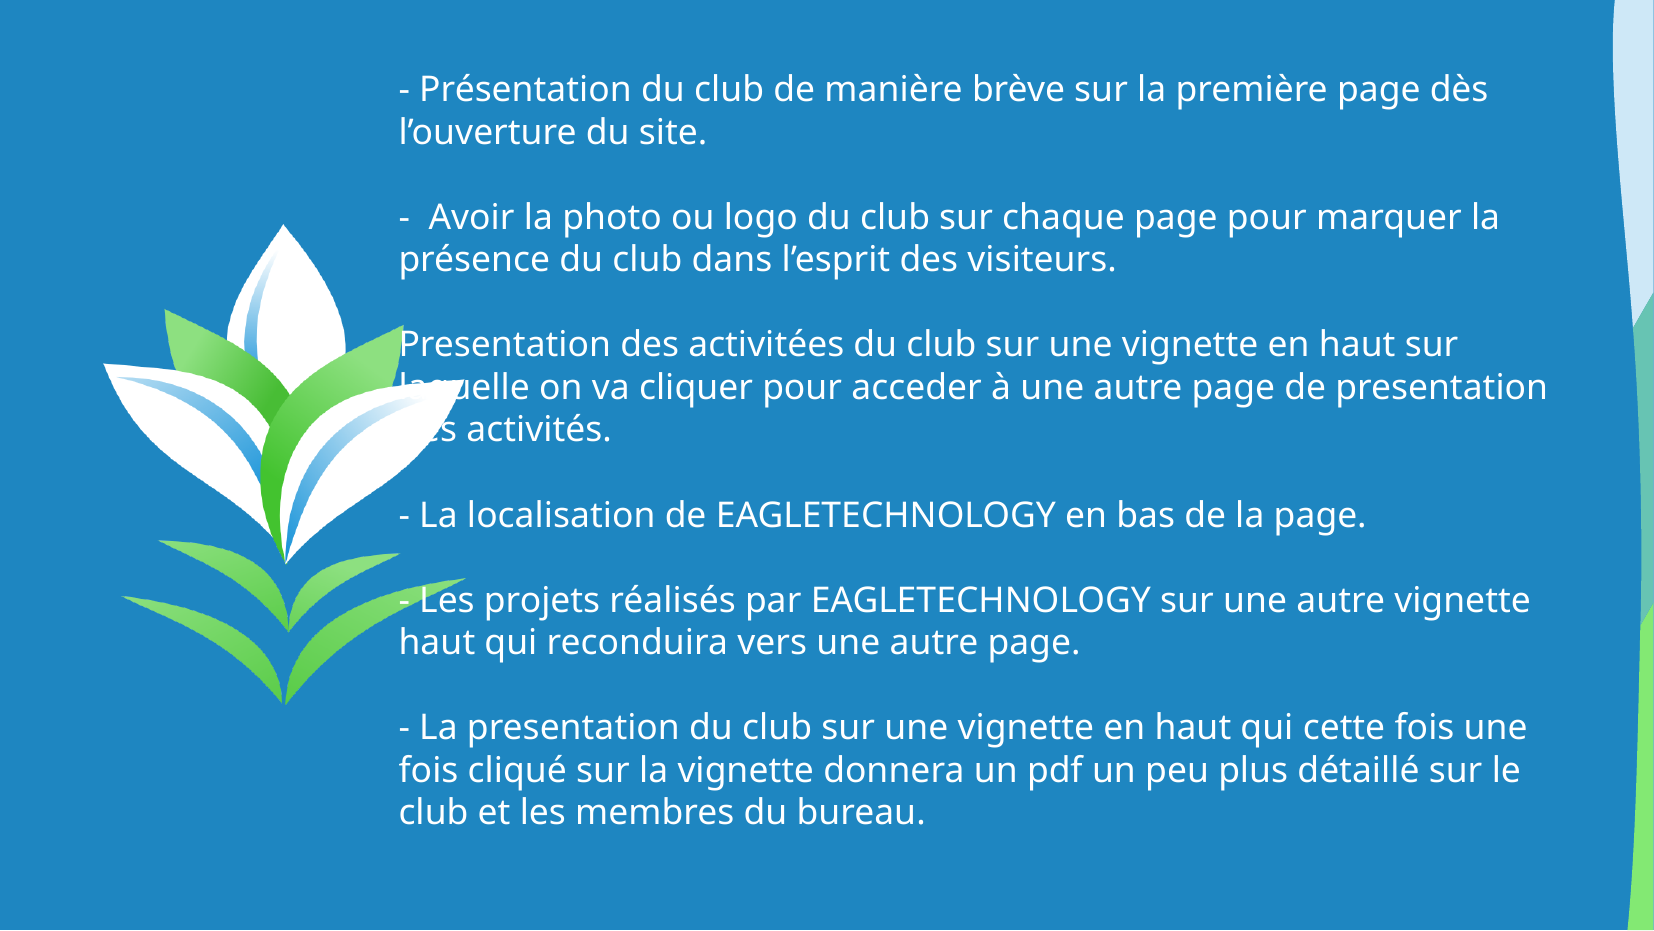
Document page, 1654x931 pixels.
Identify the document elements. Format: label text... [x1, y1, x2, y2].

picture [103, 224, 383, 706]
text_box - Présentation du club de manière brève sur la première page dès l’ouverture du site. - Avoir la photo ou logo du club sur chaque page pour marquer la présence du club dans l’esprit des visiteurs. Presentation des activitées du club sur une vignette en haut sur laquelle on va cliquer pour acceder à une autre page de presentation des activités. - La localisation de EAGLETECHNOLOGY en bas de la page. - Les projets réalisés par EAGLETECHNOLOGY sur une autre vignette haut qui reconduira vers une autre page. - La presentation du club sur une vignette en haut qui cette fois une fois cliqué sur la vignette donnera un pdf un peu plus détaillé sur le club et les membres du bureau. [383, 58, 1565, 840]
